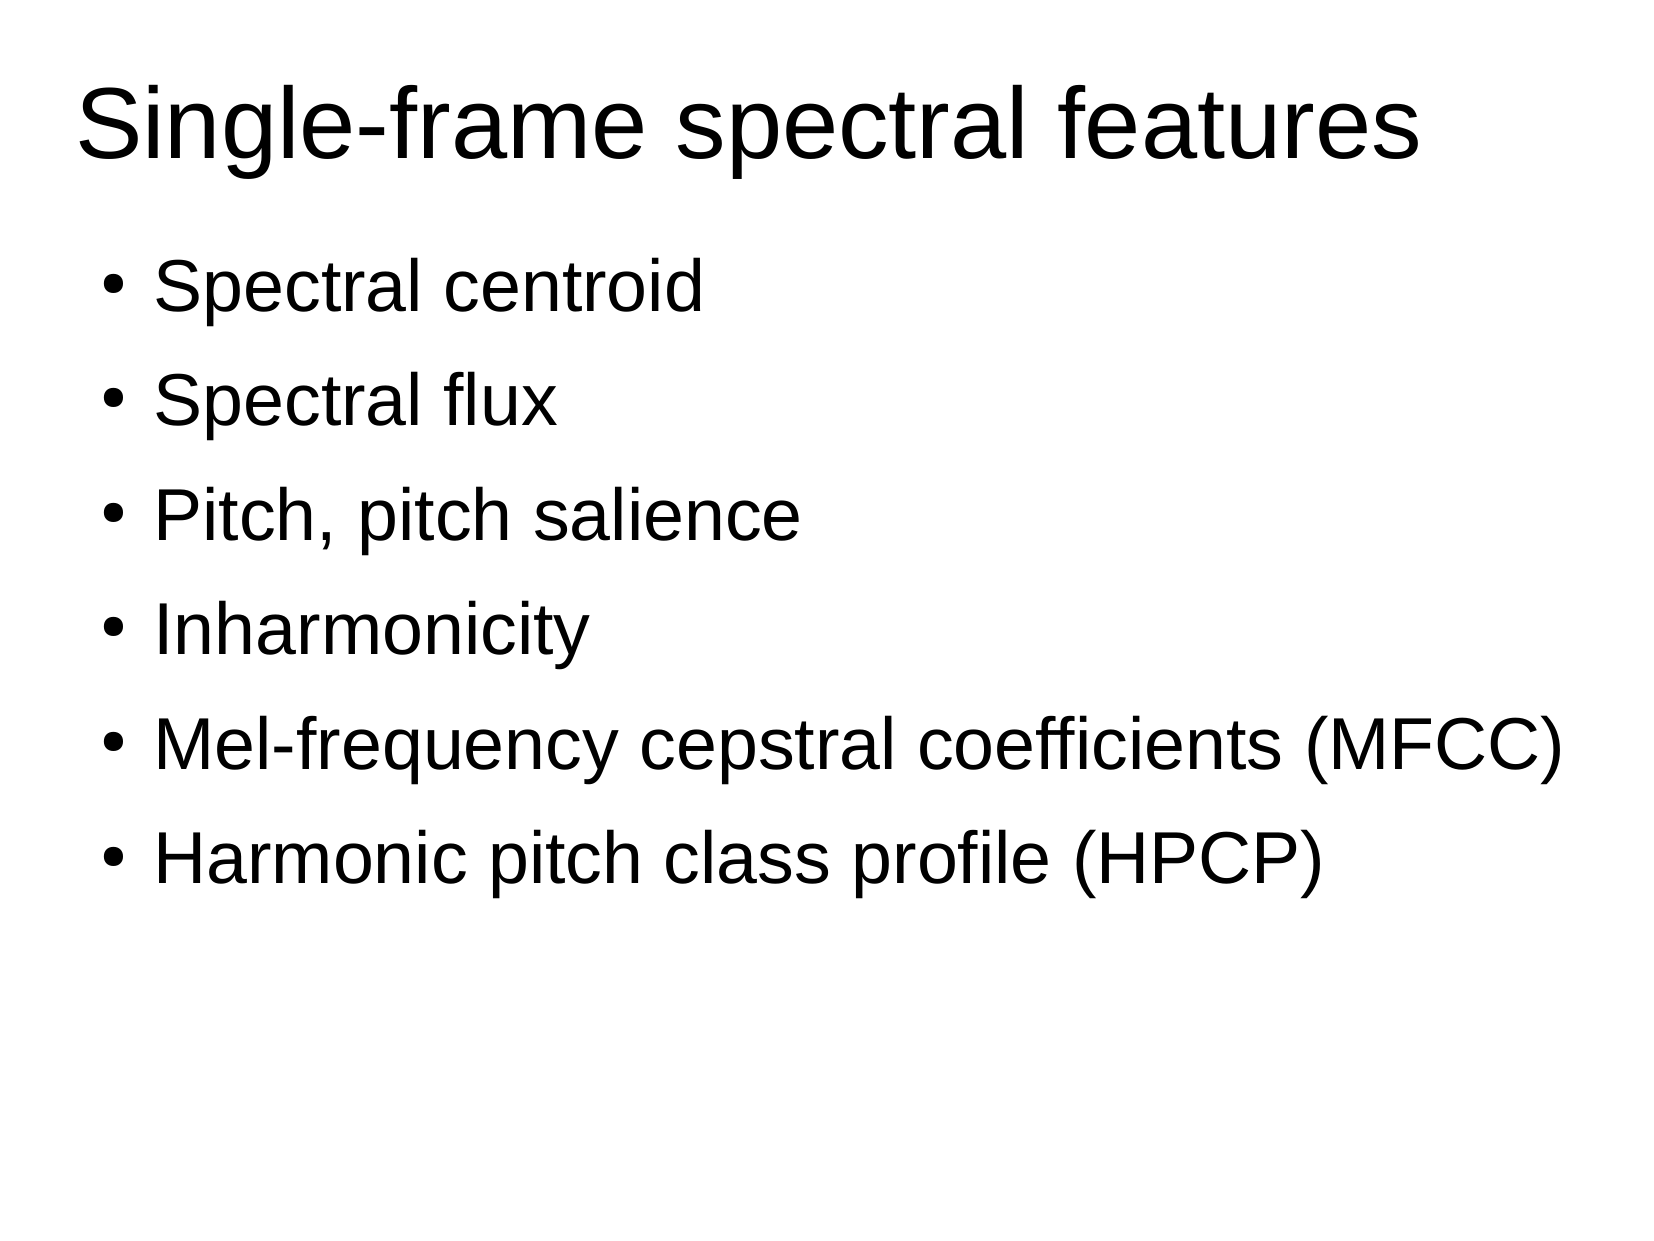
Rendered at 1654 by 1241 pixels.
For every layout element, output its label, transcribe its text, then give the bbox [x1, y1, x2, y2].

title Single-frame spectral features [39, 8, 1638, 238]
list Spectral centroid Spectral flux Pitch, pitch salience Inharmonicity Mel-frequency cepstral coefficients (MFCC) Harmonic pitch class profile (HPCP) [82, 244, 1571, 1058]
